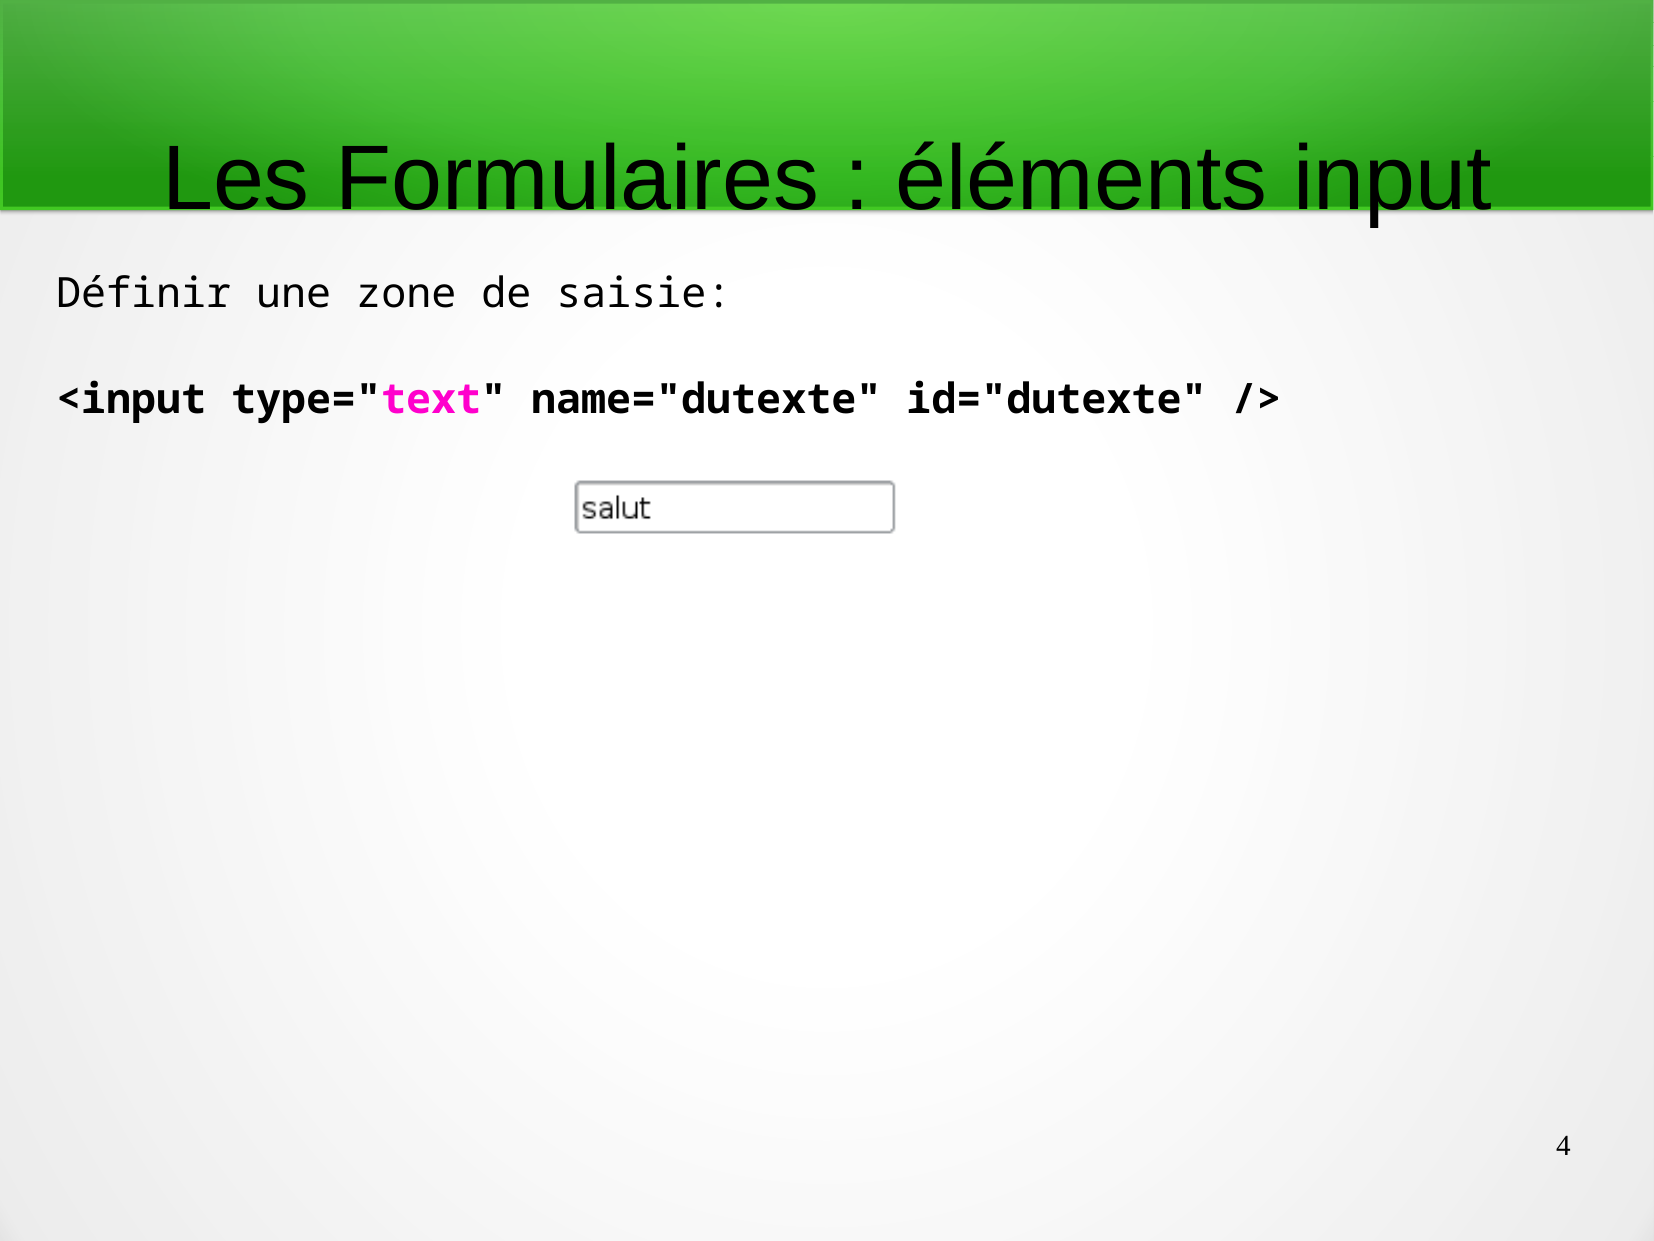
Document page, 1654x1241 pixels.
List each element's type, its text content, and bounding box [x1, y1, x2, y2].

text_box Définir une zone de saisie: <input type="text" name="dutexte" id="dutexte" /> [55, 265, 1624, 1188]
picture [569, 475, 908, 538]
title Les Formulaires : éléments input [121, 77, 1534, 265]
